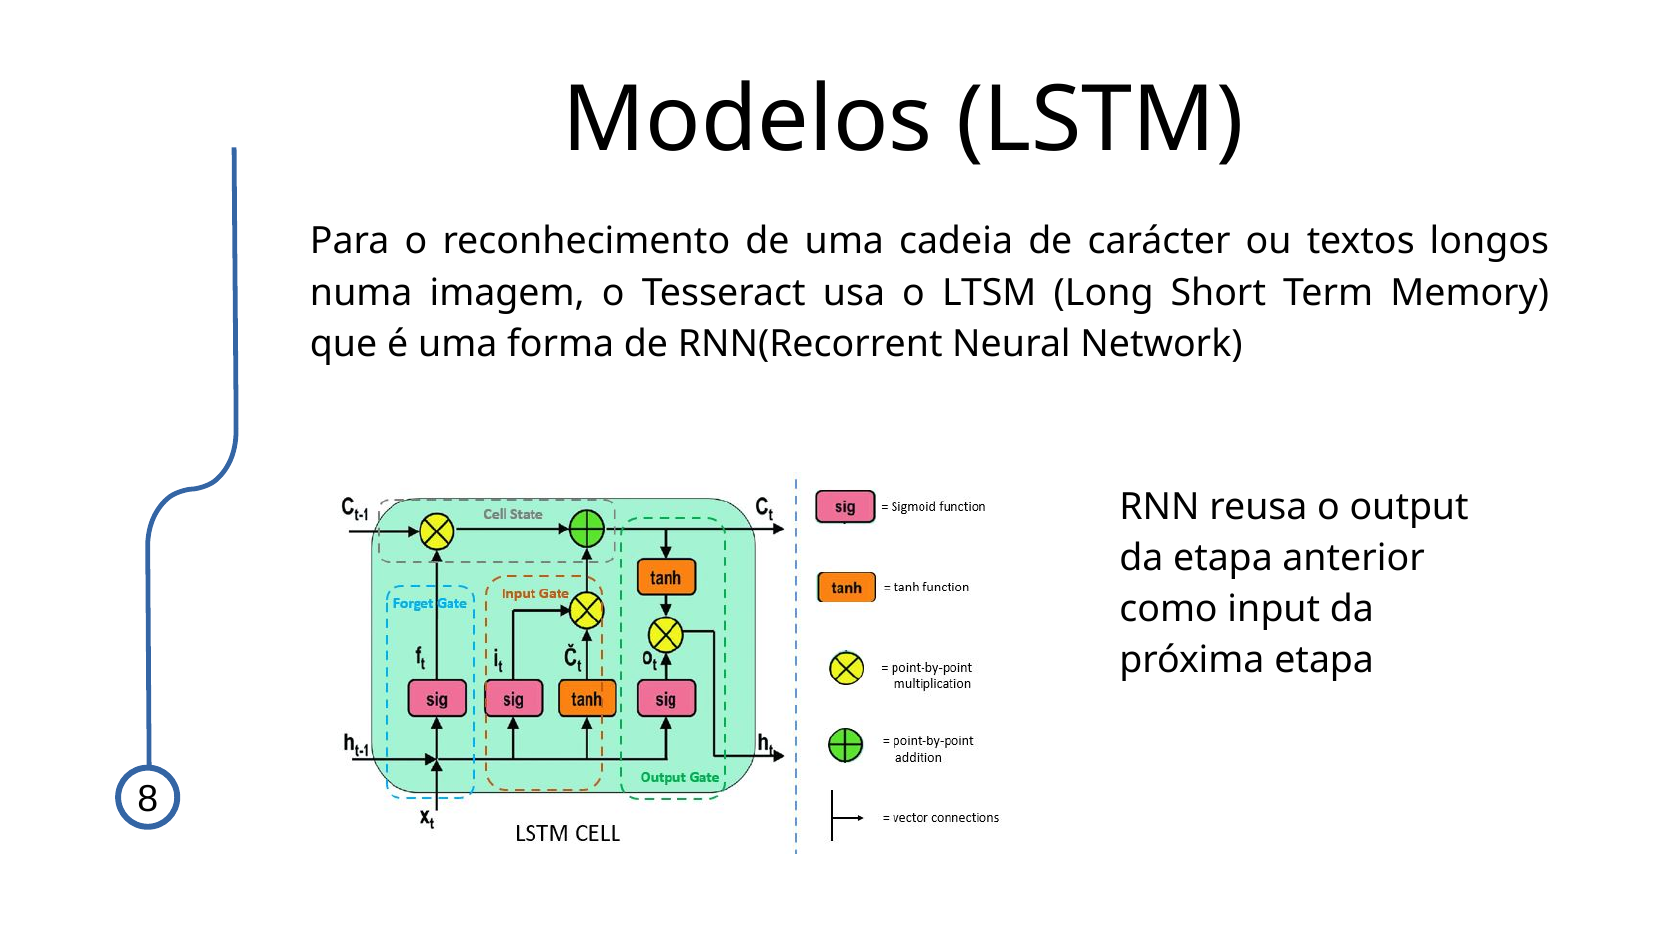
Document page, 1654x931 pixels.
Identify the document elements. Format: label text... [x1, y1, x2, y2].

picture [337, 472, 1034, 854]
text_box 8 [118, 767, 178, 827]
text_box RNN reusa o output da etapa anterior como input da próxima etapa [1104, 472, 1536, 770]
title Modelos (LSTM) [236, 28, 1571, 201]
text_box Para o reconhecimento de uma cadeia de carácter ou textos longos numa imagem, o Tesseract usa o LTSM (Long Short Term Memory) que é uma forma de RNN(Recorrent Neural Network) [295, 206, 1565, 434]
